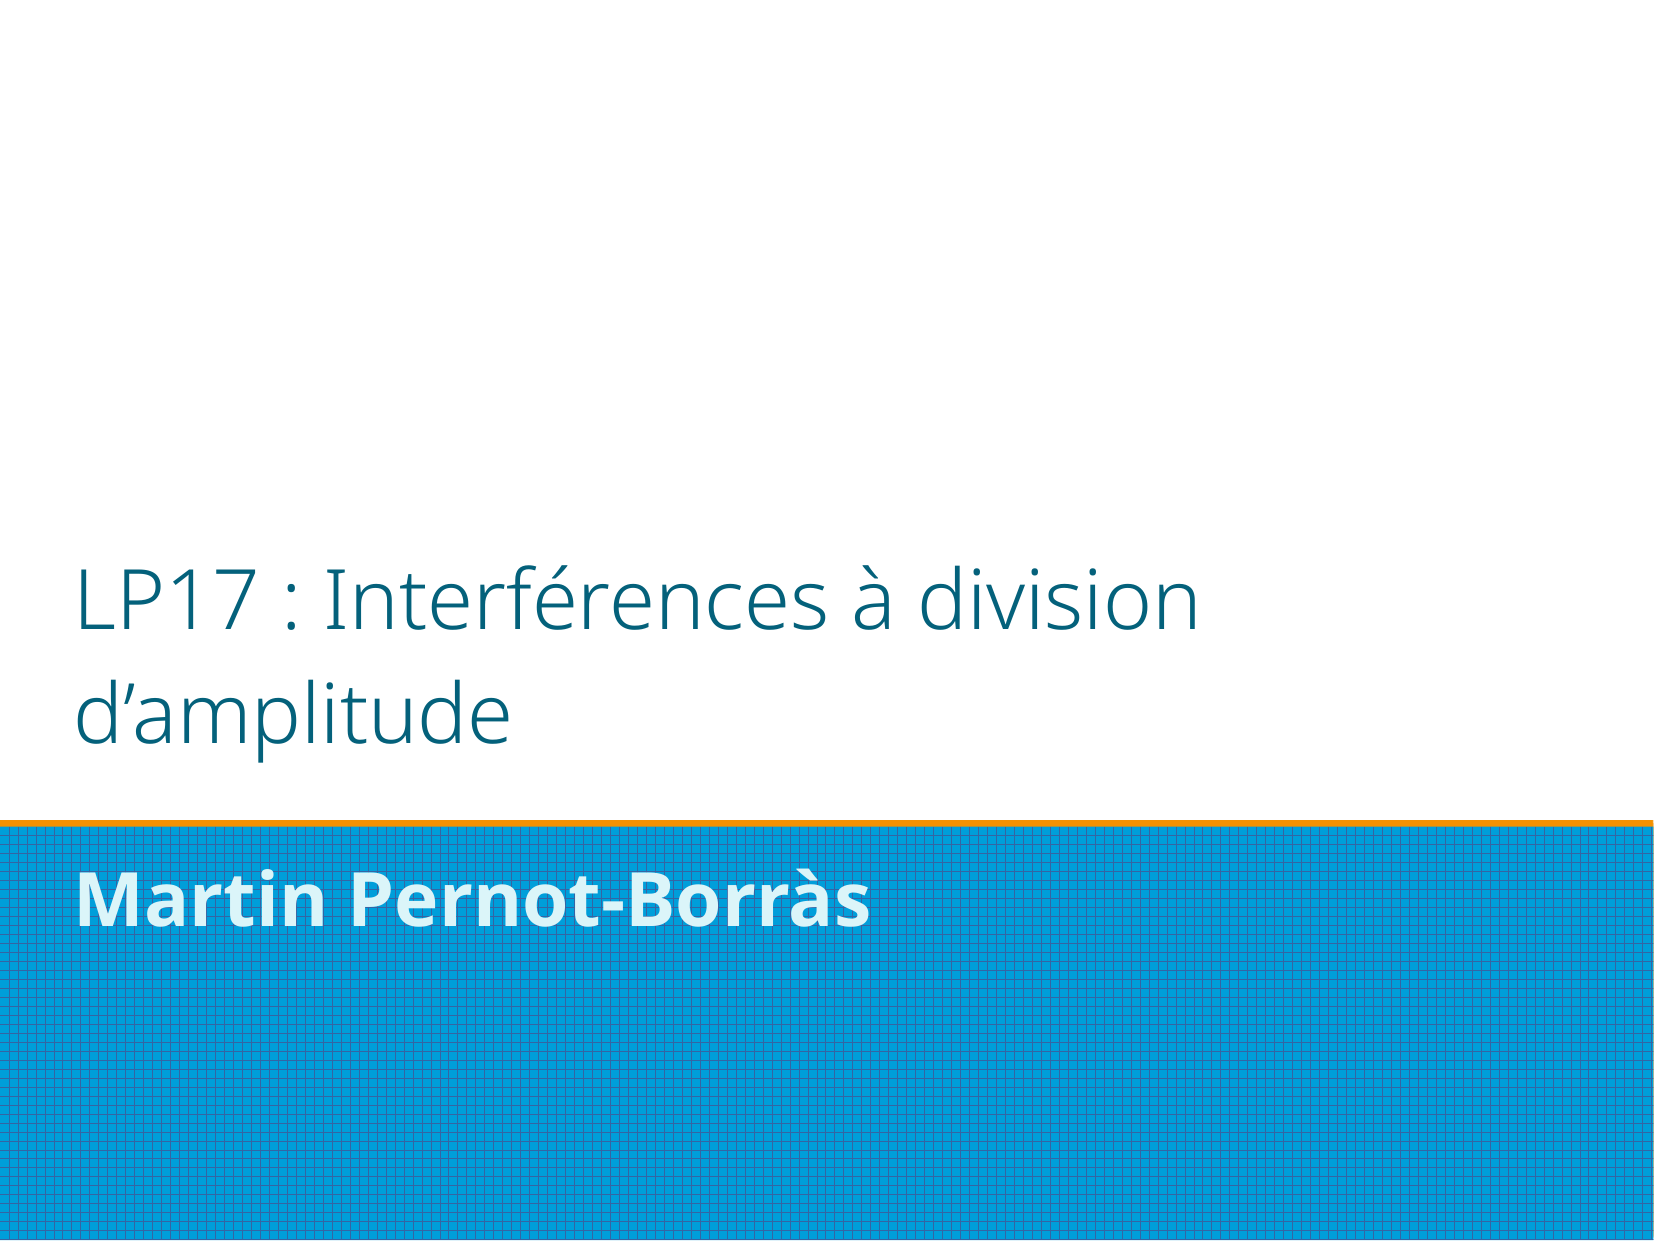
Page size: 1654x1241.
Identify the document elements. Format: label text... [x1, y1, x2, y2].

subtitle Martin Pernot-Borràs [73, 846, 1551, 1103]
title LP17 : Interférences à division d’amplitude [73, 59, 1654, 768]
